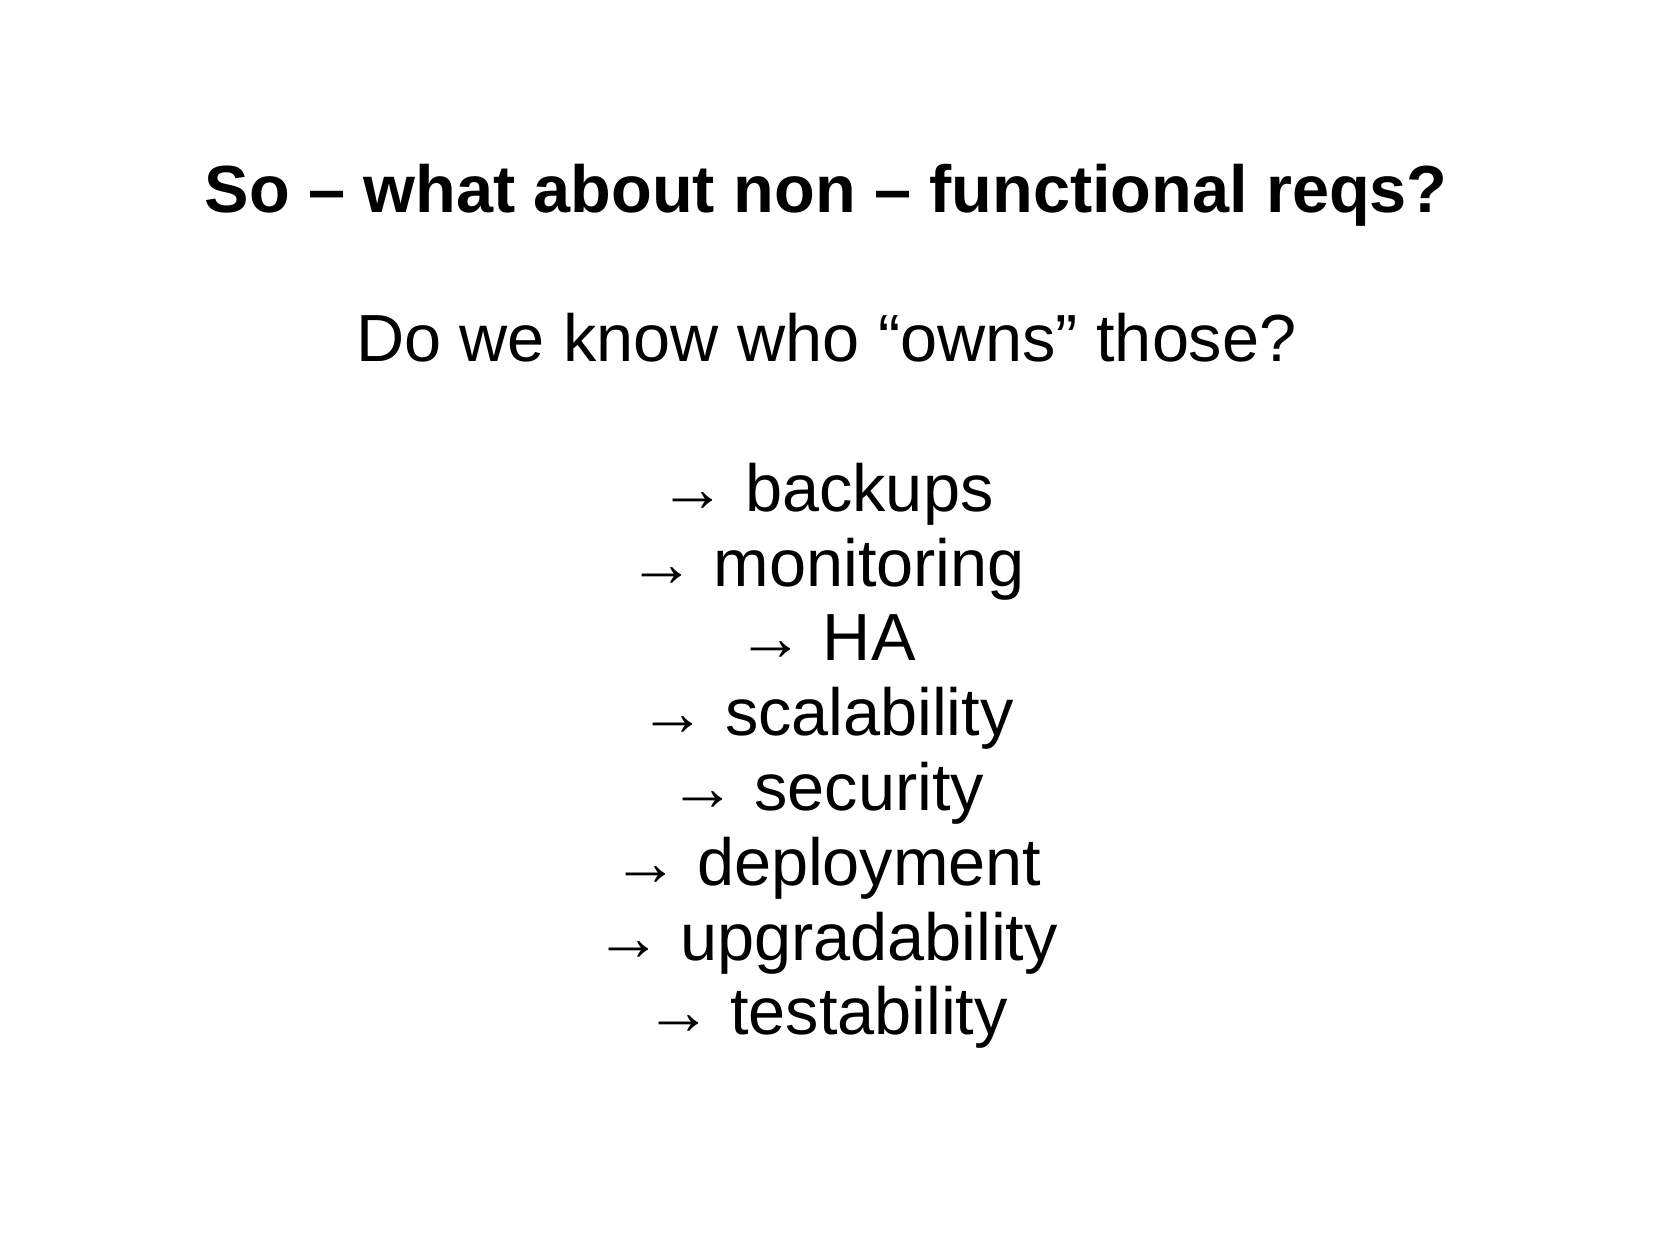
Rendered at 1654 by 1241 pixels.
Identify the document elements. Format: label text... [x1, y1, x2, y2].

subtitle So – what about non – functional reqs? Do we know who “owns” those? → backups → monitoring → HA → scalability → security → deployment → upgradability → testability [82, 120, 1571, 1081]
